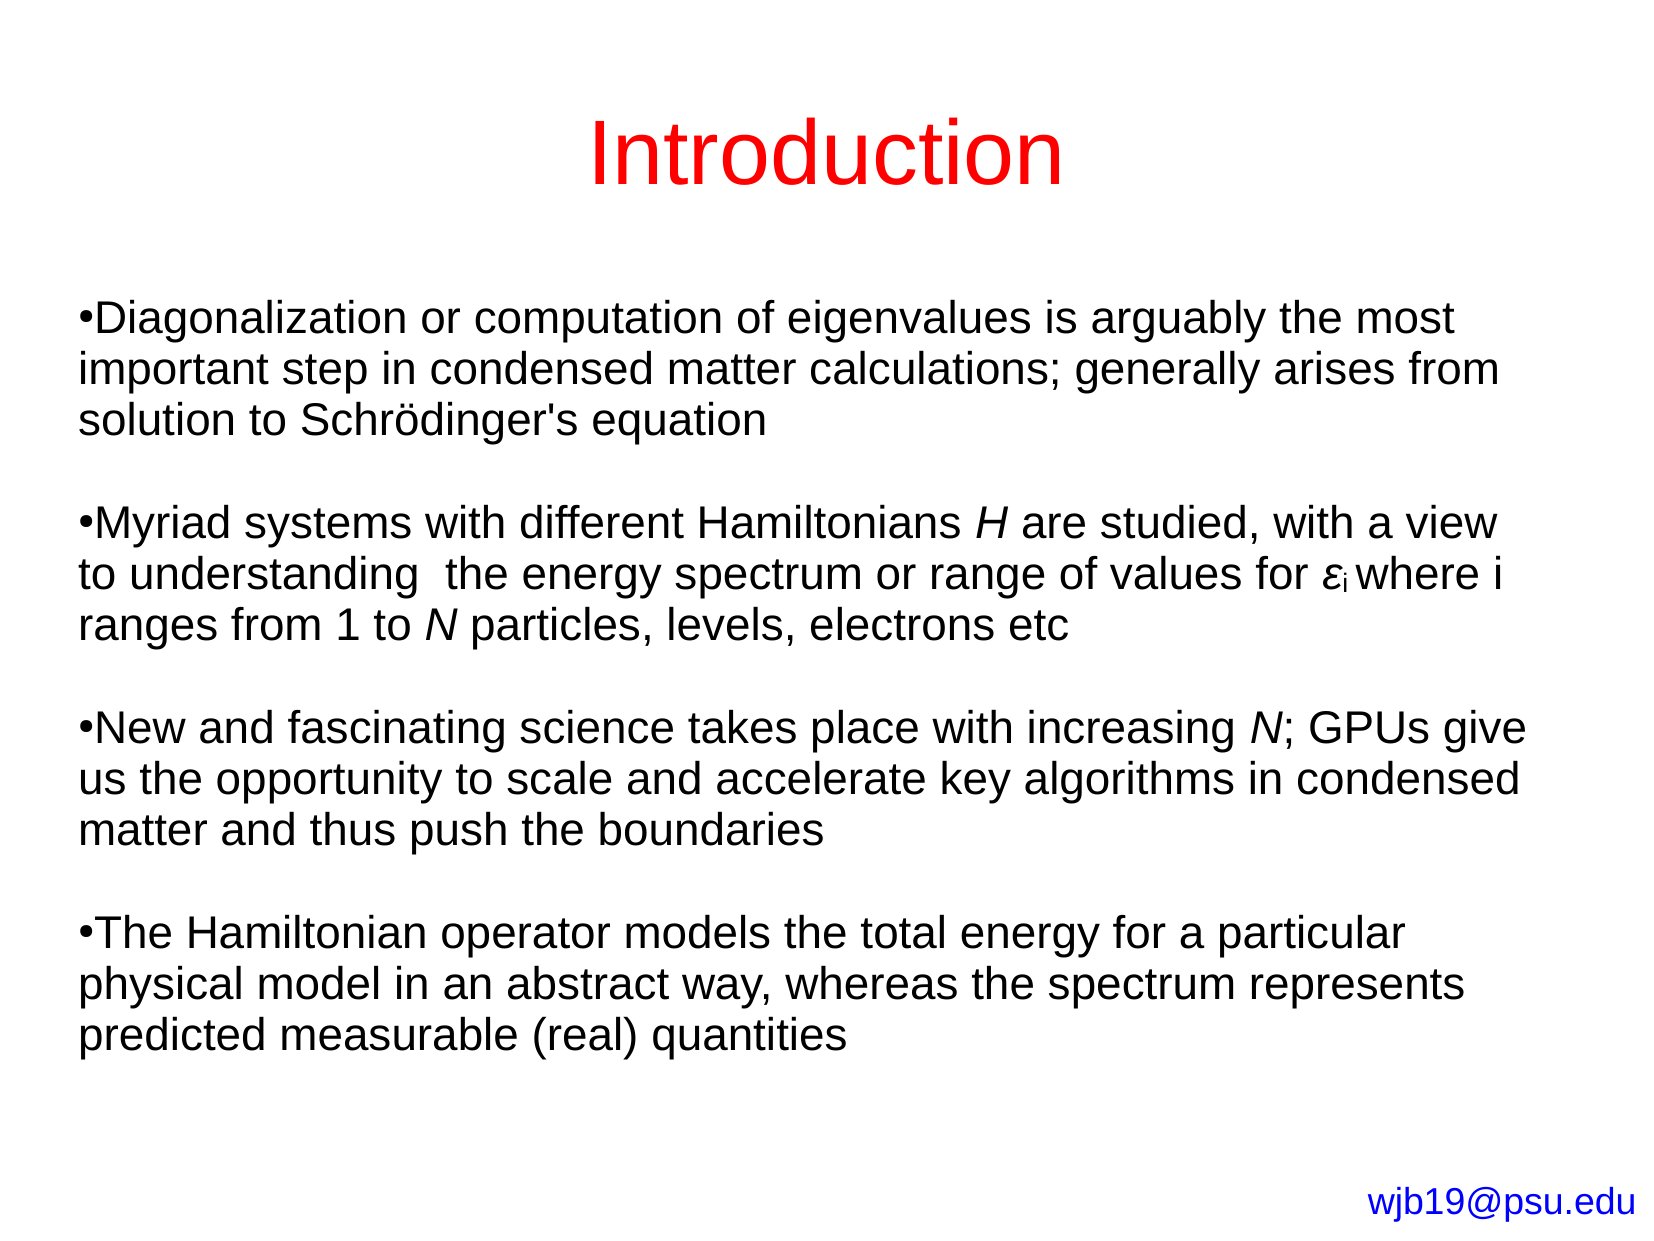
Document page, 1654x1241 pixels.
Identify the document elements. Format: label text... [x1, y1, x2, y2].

subtitle Diagonalization or computation of eigenvalues is arguably the most important step in condensed matter calculations; generally arises from solution to Schrödinger's equation Myriad systems with different Hamiltonians H are studied, with a view to understanding the energy spectrum or range of values for εi where i ranges from 1 to N particles, levels, electrons etc New and fascinating science takes place with increasing N; GPUs give us the opportunity to scale and accelerate key algorithms in condensed matter and thus push the boundaries The Hamiltonian operator models the total energy for a particular physical model in an abstract way, whereas the spectrum represents predicted measurable (real) quantities [78, 291, 1534, 1179]
text_box wjb19@psu.edu [1353, 1173, 1652, 1231]
title Introduction [82, 49, 1571, 257]
